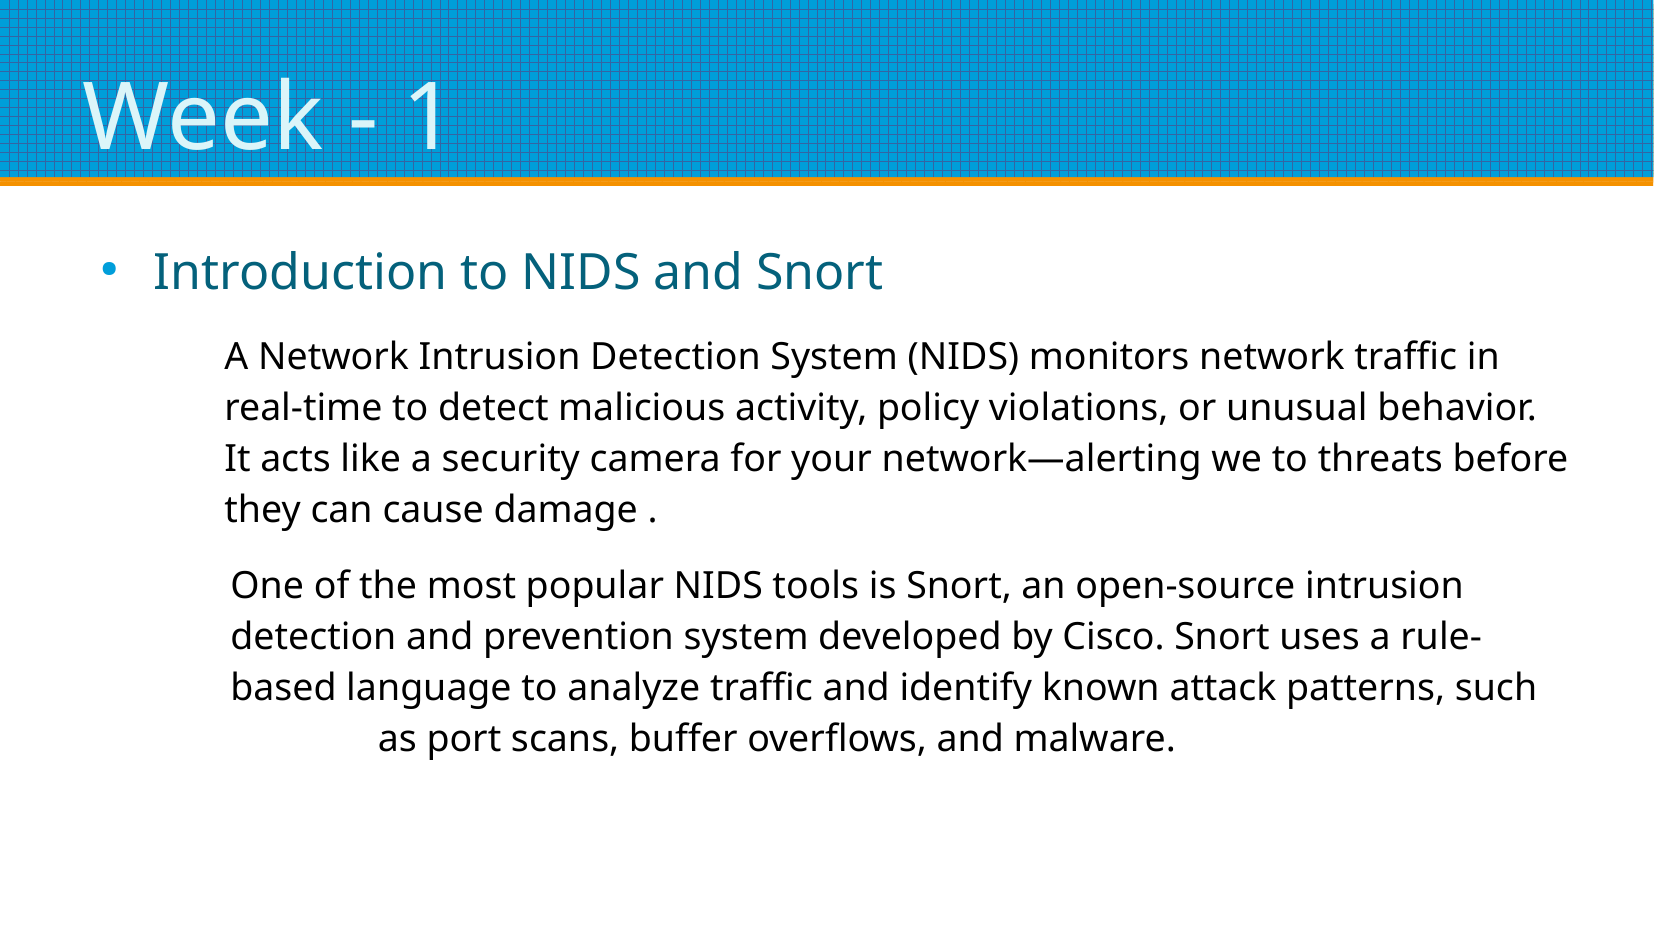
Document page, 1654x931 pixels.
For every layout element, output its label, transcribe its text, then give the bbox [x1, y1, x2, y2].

list Introduction to NIDS and Snort A Network Intrusion Detection System (NIDS) monitors network traffic in real-time to detect malicious activity, policy violations, or unusual behavior. It acts like a security camera for your network—alerting we to threats before they can cause damage . One of the most popular NIDS tools is Snort, an open-source intrusion detection and prevention system developed by Cisco. Snort uses a rule- based language to analyze traffic and identify known attack patterns, such as port scans, buffer overflows, and malware. [82, 236, 1571, 813]
title Week - 1 [82, 14, 1571, 178]
